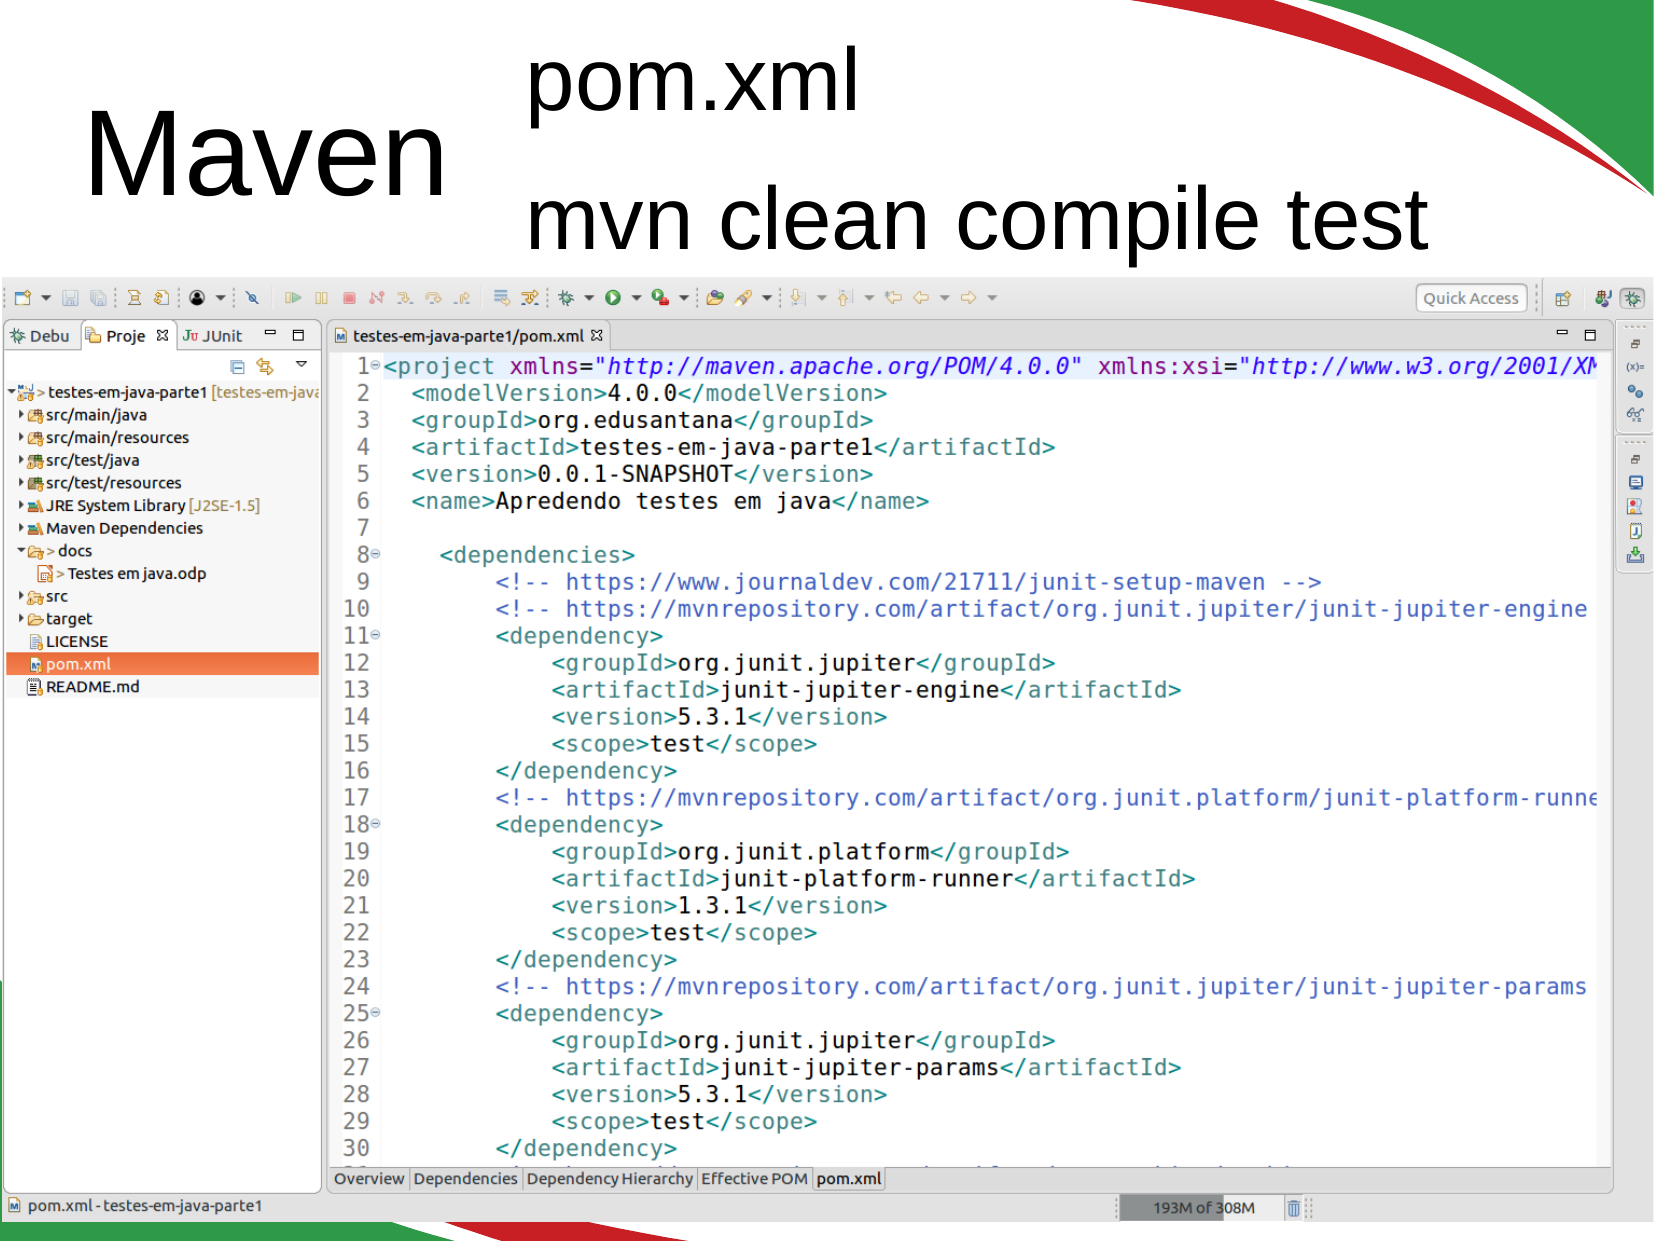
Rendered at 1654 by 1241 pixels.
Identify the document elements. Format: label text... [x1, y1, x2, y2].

picture [2, 277, 1654, 1222]
title Maven [82, 49, 454, 257]
list pom.xml mvn clean compile test [454, 30, 1654, 277]
